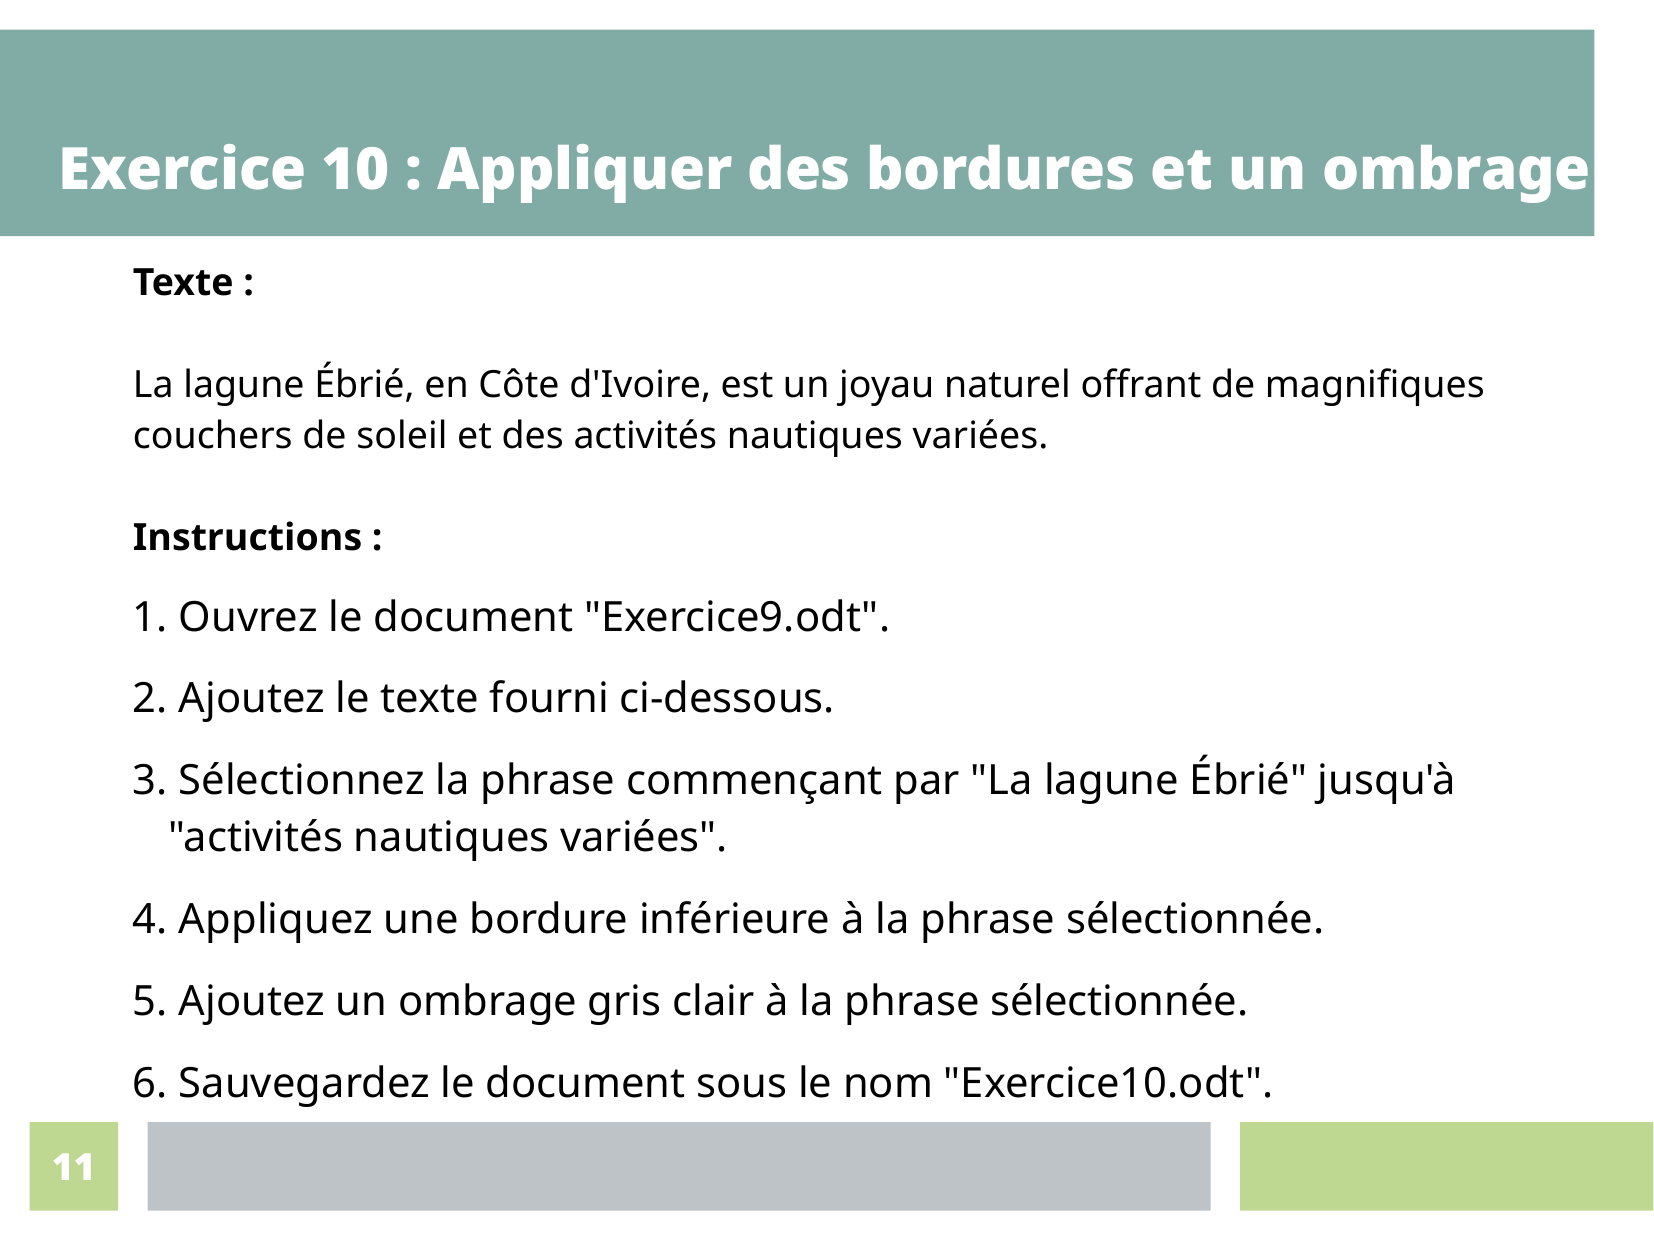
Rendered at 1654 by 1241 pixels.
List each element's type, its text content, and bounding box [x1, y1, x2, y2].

text_box Texte : La lagune Ébrié, en Côte d'Ivoire, est un joyau naturel offrant de magnifiques couchers de soleil et des activités nautiques variées. Instructions : Ouvrez le document "Exercice9.odt". Ajoutez le texte fourni ci-dessous. Sélectionnez la phrase commençant par "La lagune Ébrié" jusqu'à "activités nautiques variées". Appliquez une bordure inférieure à la phrase sélectionnée. Ajoutez un ombrage gris clair à la phrase sélectionnée. Sauvegardez le document sous le nom "Exercice10.odt". [118, 248, 1536, 1117]
title Exercice 10 : Appliquer des bordures et un ombrage [59, 59, 1595, 207]
